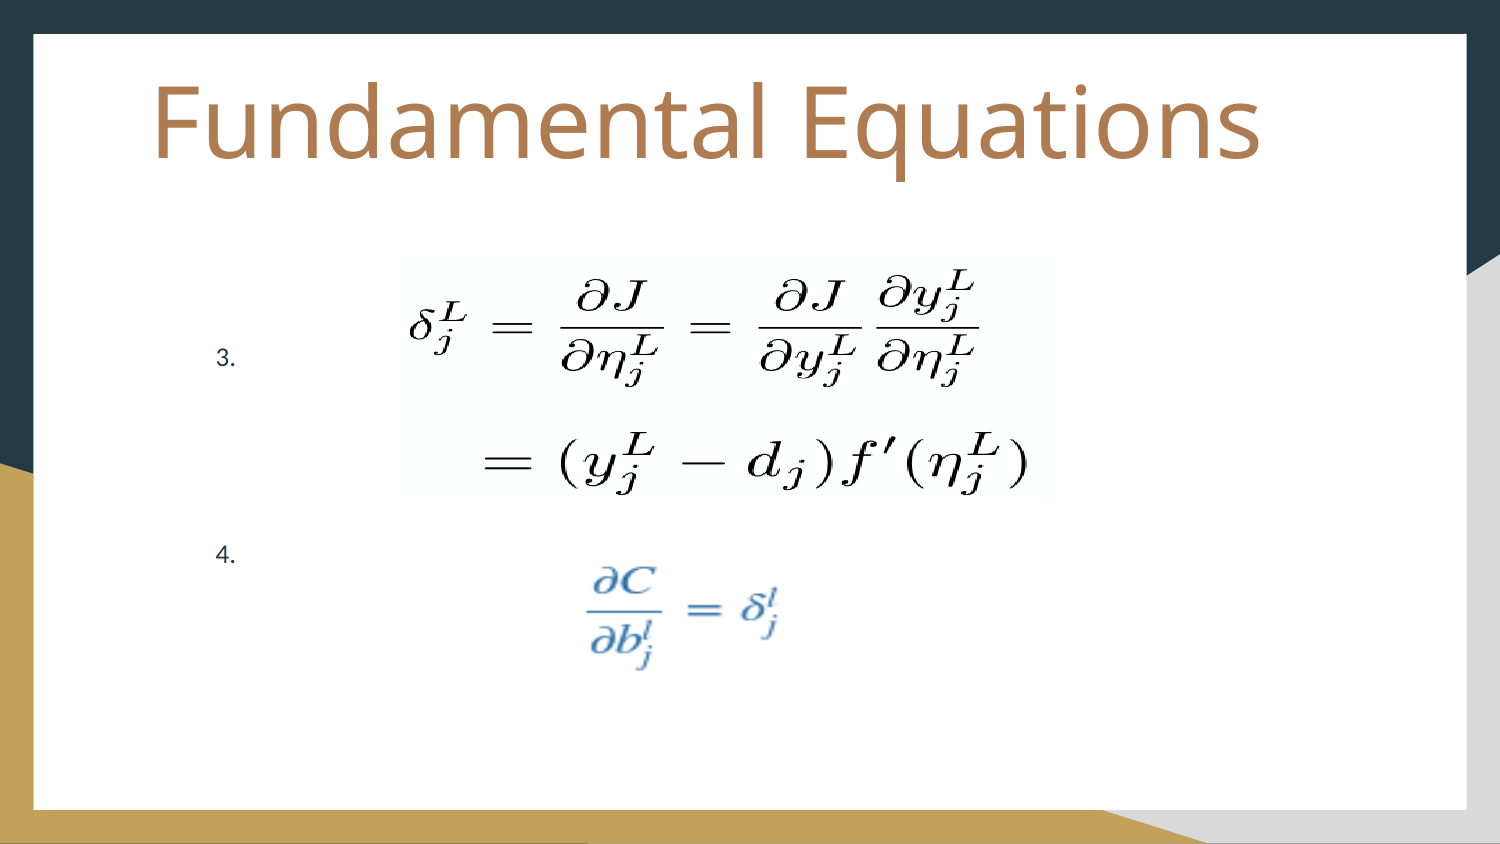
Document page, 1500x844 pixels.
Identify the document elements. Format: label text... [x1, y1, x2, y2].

picture [543, 546, 840, 694]
title Fundamental Equations [134, 43, 1366, 201]
picture [405, 258, 1052, 500]
list 3. 4. [125, 258, 1366, 729]
